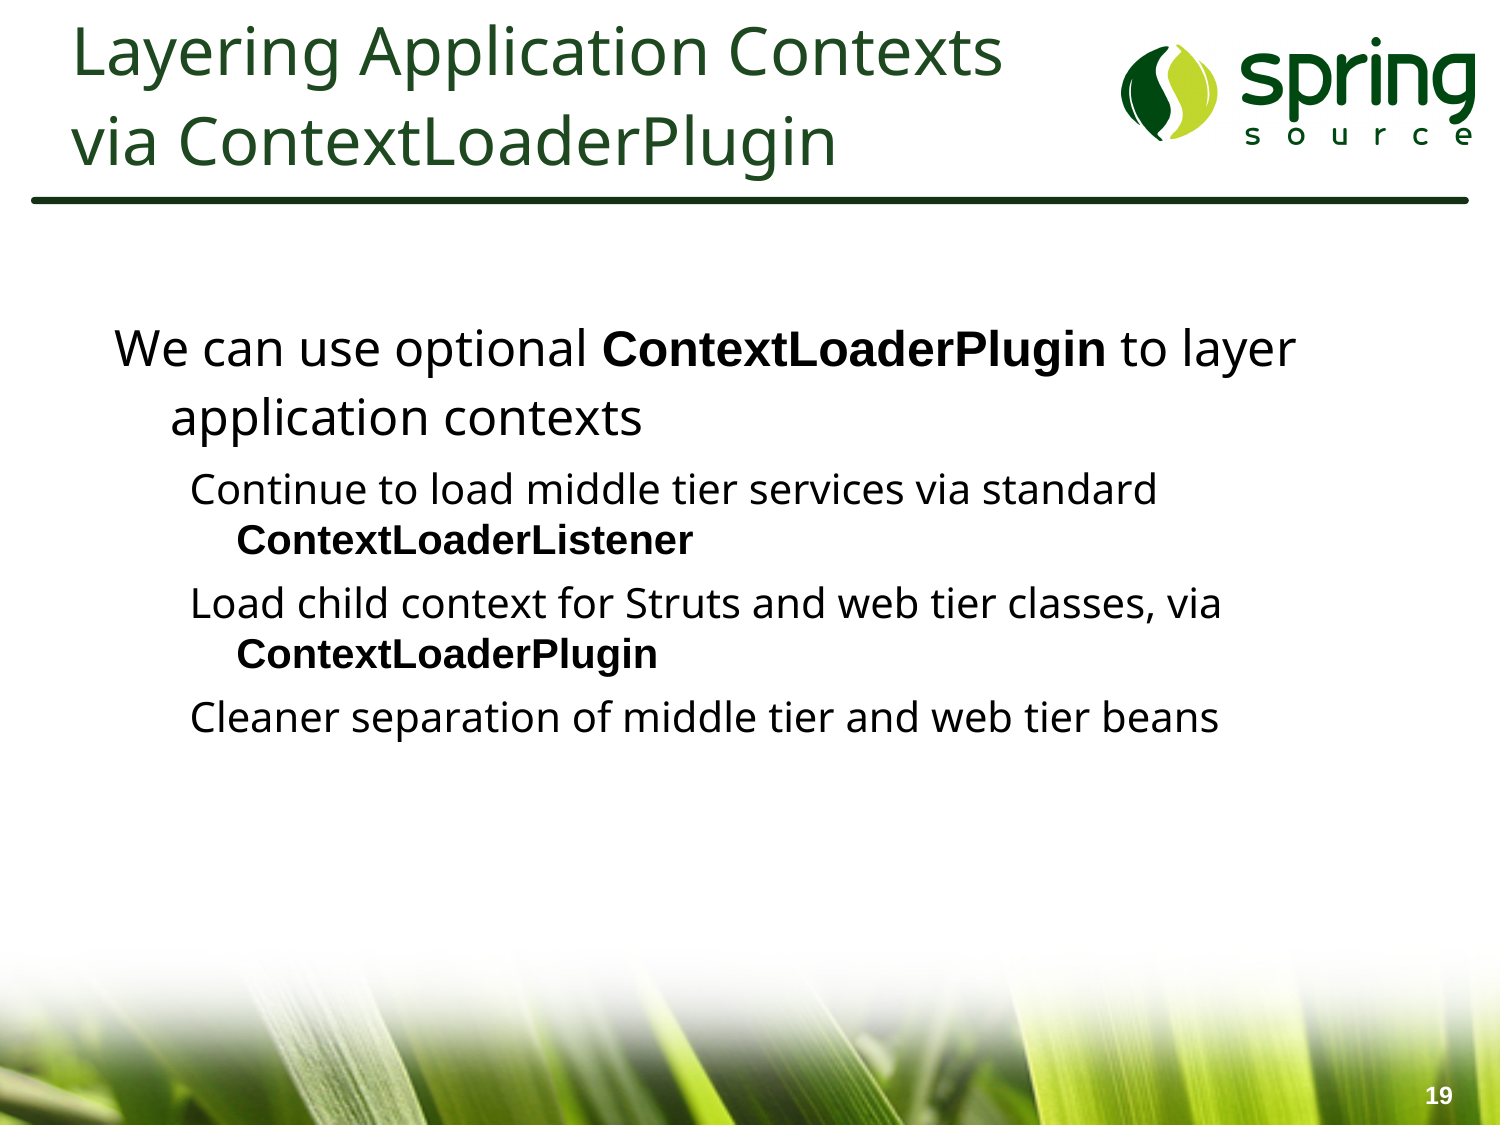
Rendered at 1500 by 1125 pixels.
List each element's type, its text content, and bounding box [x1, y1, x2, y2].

picture [0, 944, 1500, 1125]
title Layering Application Contexts via ContextLoaderPlugin [56, 5, 1089, 184]
list We can use optional ContextLoaderPlugin to layer application contexts Continue to load middle tier services via standard ContextLoaderListener Load child context for Struts and web tier classes, via ContextLoaderPlugin Cleaner separation of middle tier and web tier beans [99, 224, 1391, 888]
picture [1121, 37, 1475, 145]
